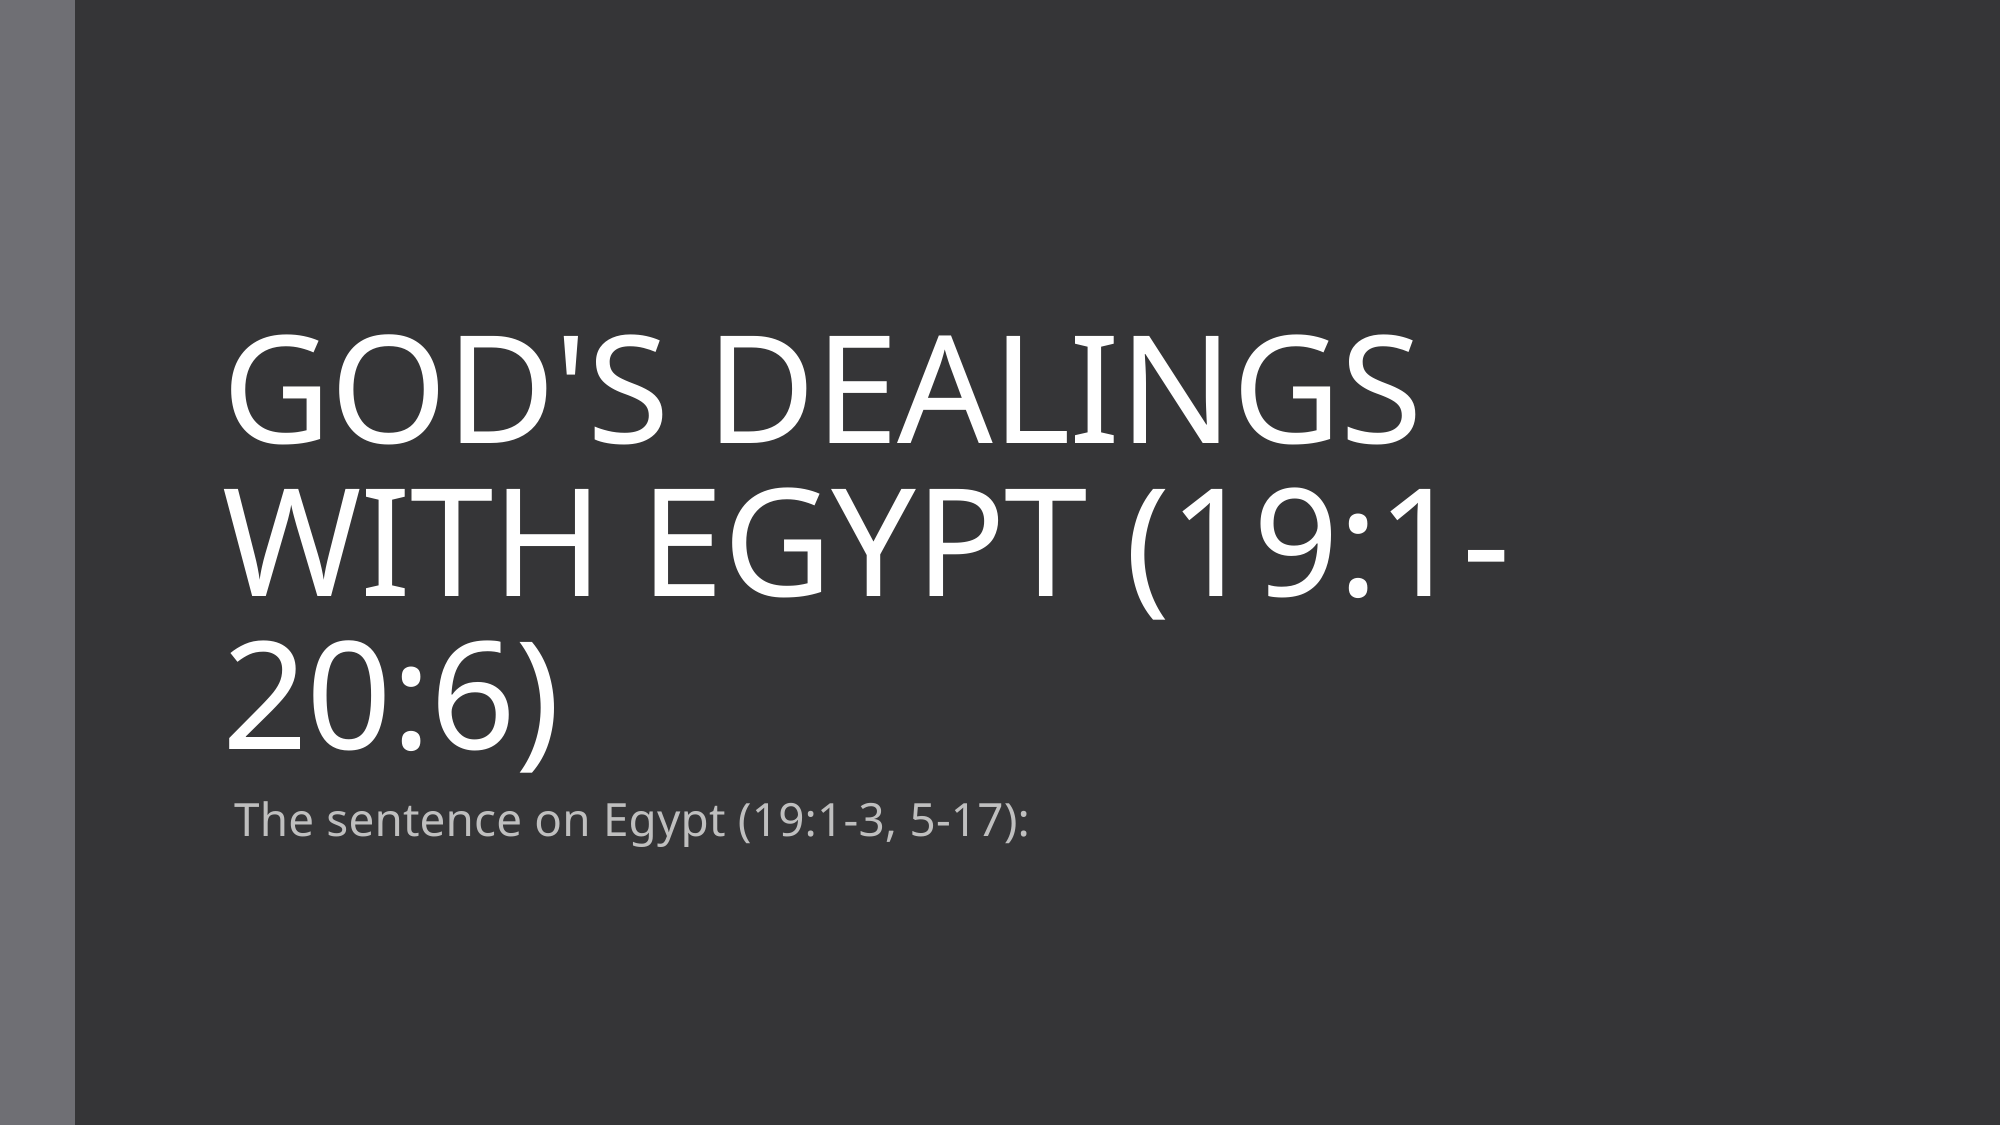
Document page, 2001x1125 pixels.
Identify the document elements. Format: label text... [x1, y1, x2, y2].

subtitle The sentence on Egypt (19:1-3, 5-17): [206, 787, 1752, 1066]
title GOD'S DEALINGS WITH EGYPT (19:1-20:6) [206, 124, 1752, 787]
